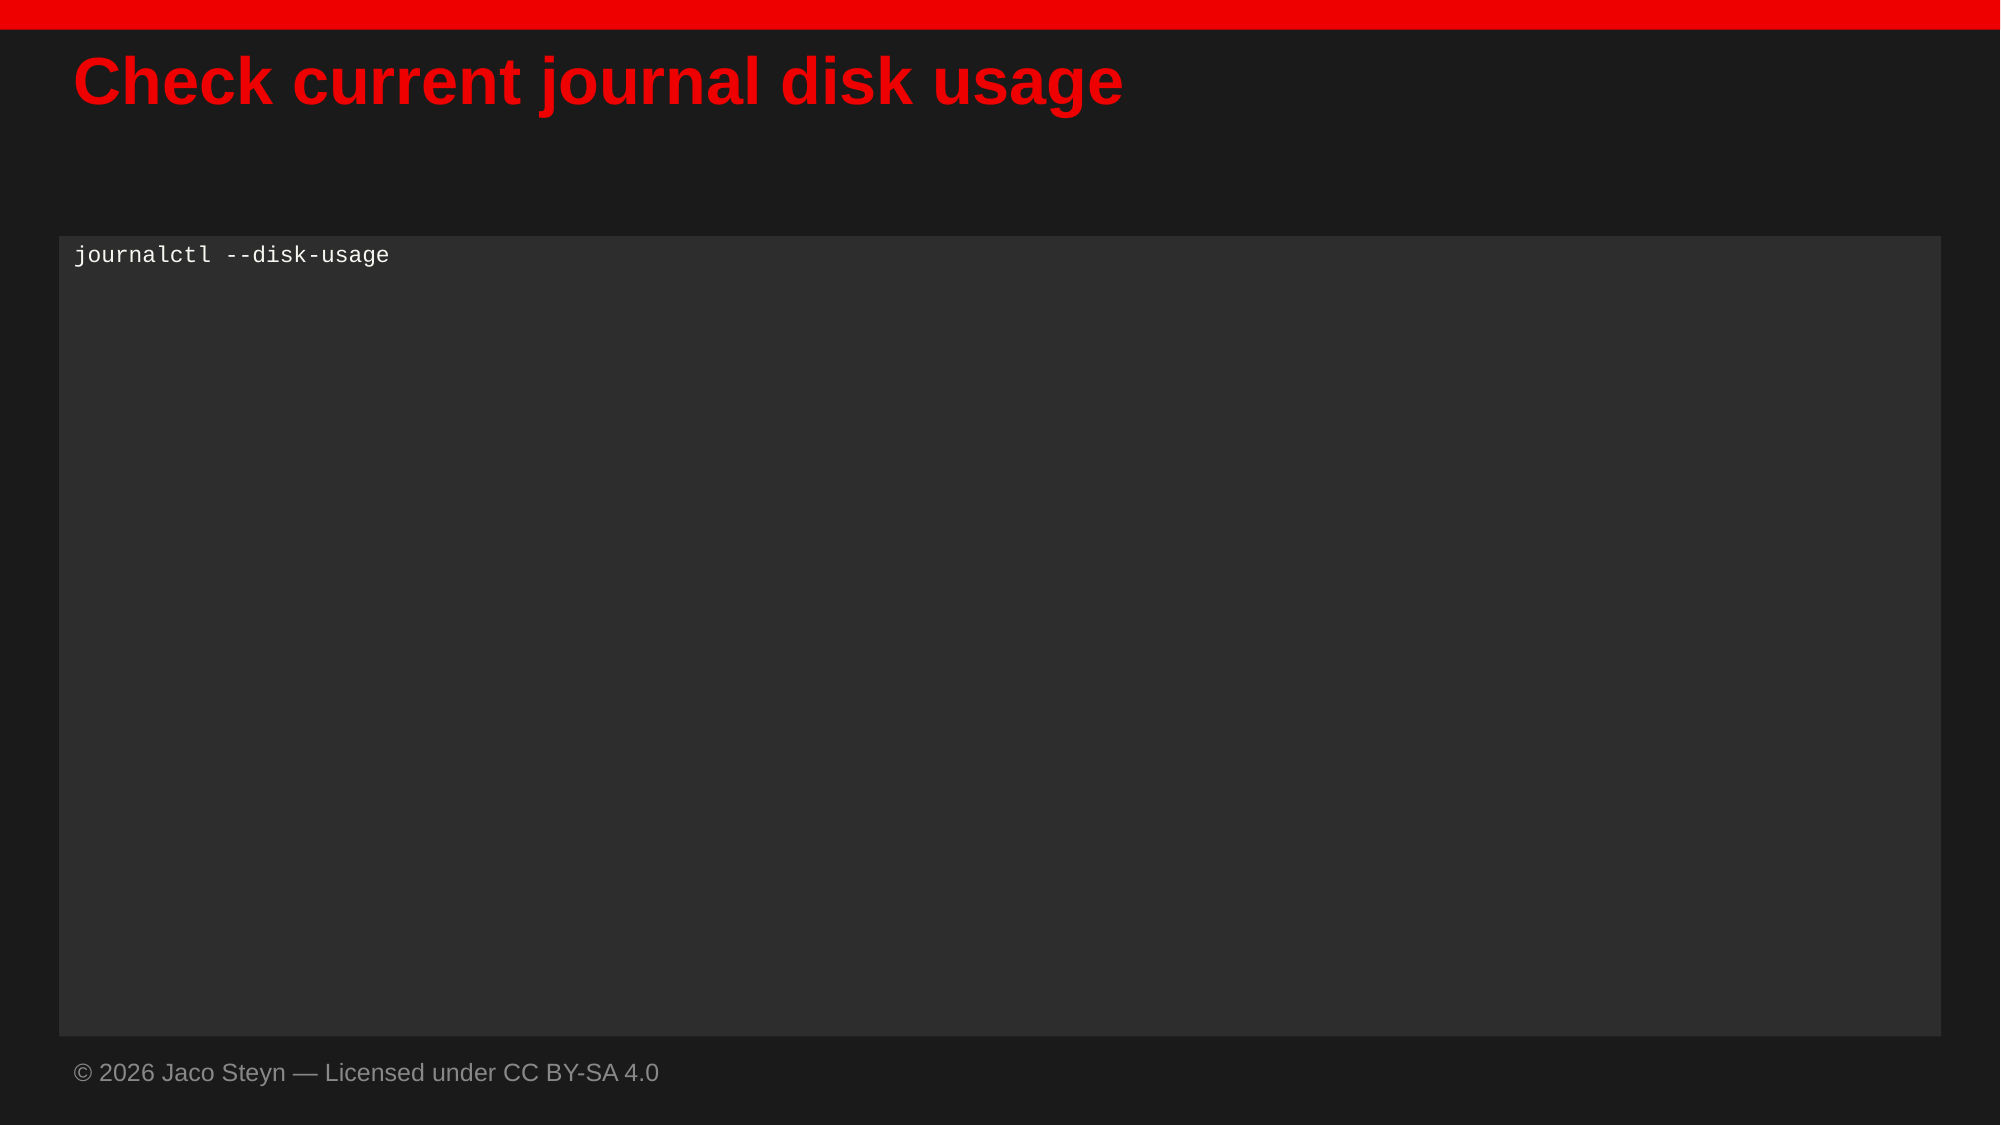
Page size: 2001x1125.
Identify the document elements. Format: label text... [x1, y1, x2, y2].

text_box Check current journal disk usage [59, 36, 1942, 208]
text_box © 2026 Jaco Steyn — Licensed under CC BY-SA 4.0 [59, 1051, 1942, 1093]
text_box [0, 0, 2001, 30]
text_box journalctl --disk-usage [59, 236, 1942, 1037]
